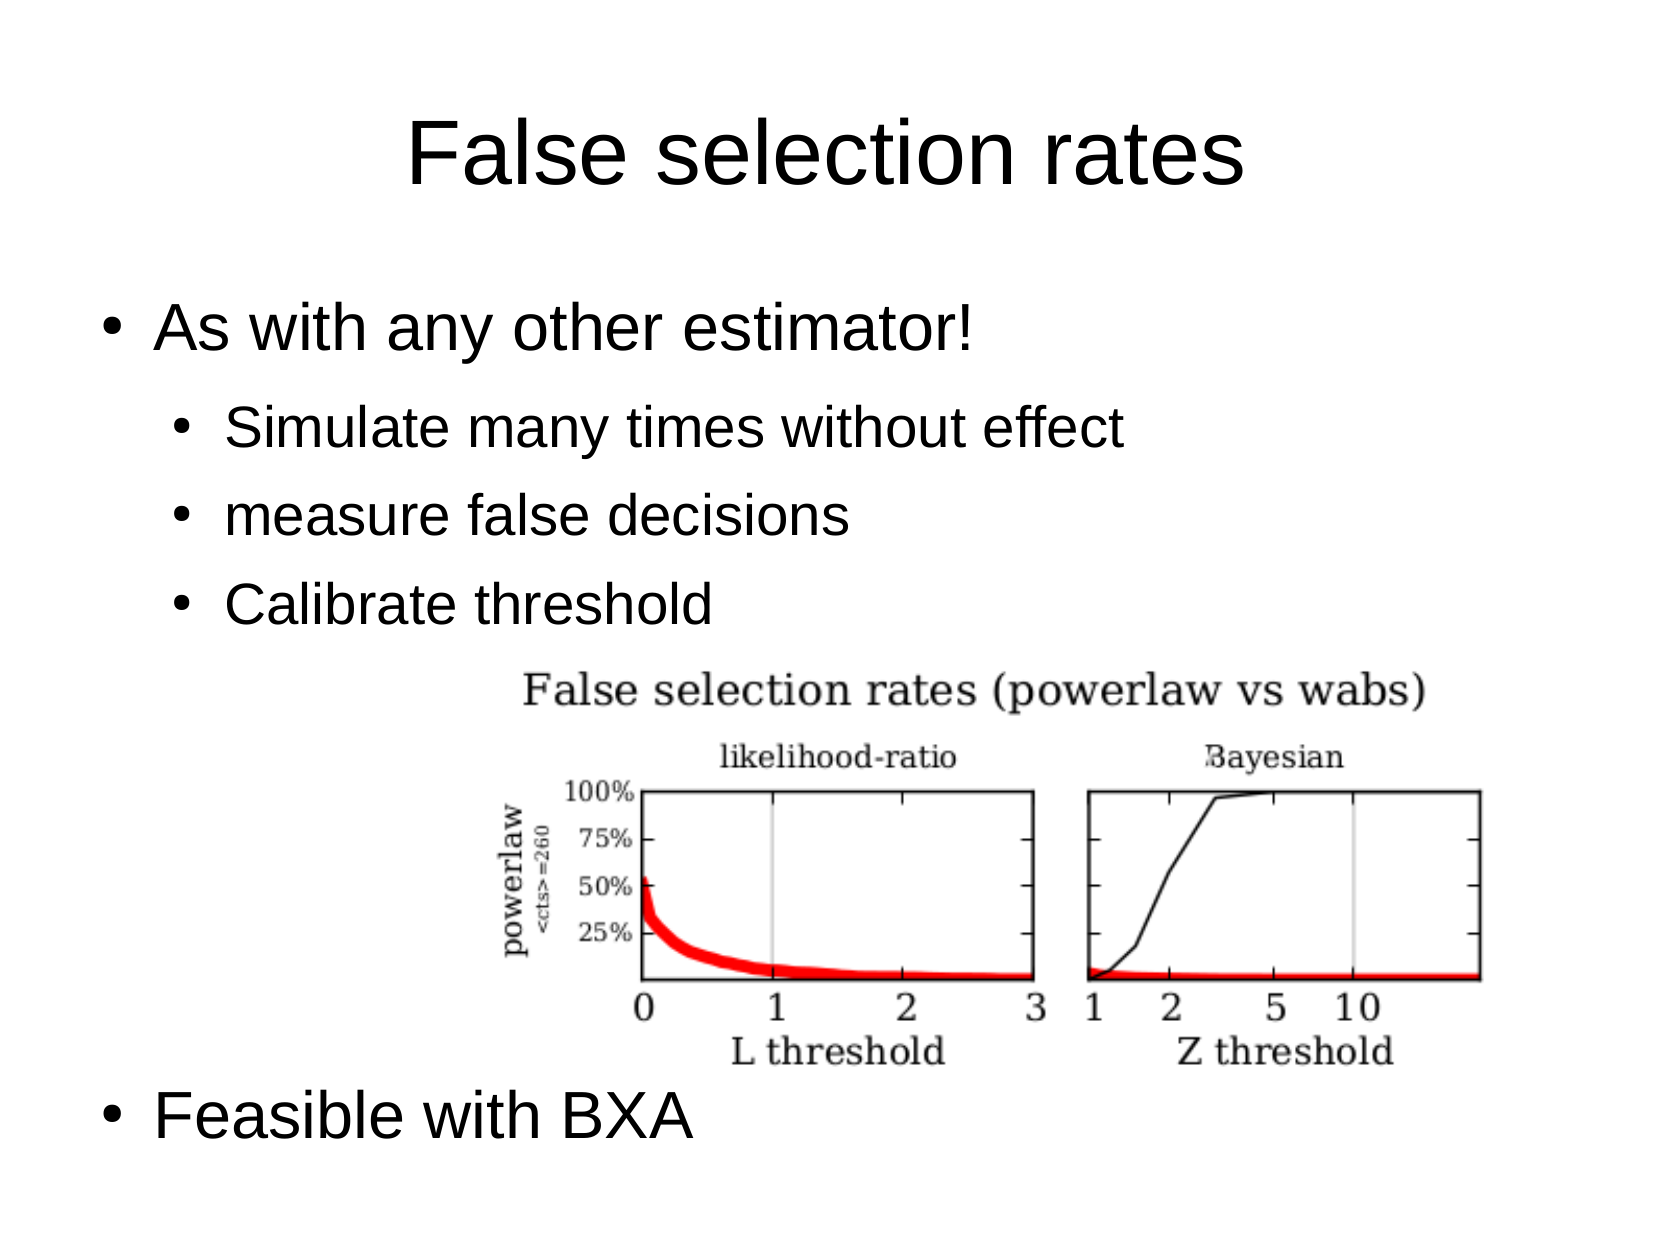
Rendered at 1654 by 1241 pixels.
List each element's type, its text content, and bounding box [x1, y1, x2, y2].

list As with any other estimator! Simulate many times without effect measure false decisions Calibrate threshold Feasible with BXA [82, 290, 1571, 1241]
picture [495, 649, 1536, 1069]
title False selection rates [82, 49, 1571, 257]
